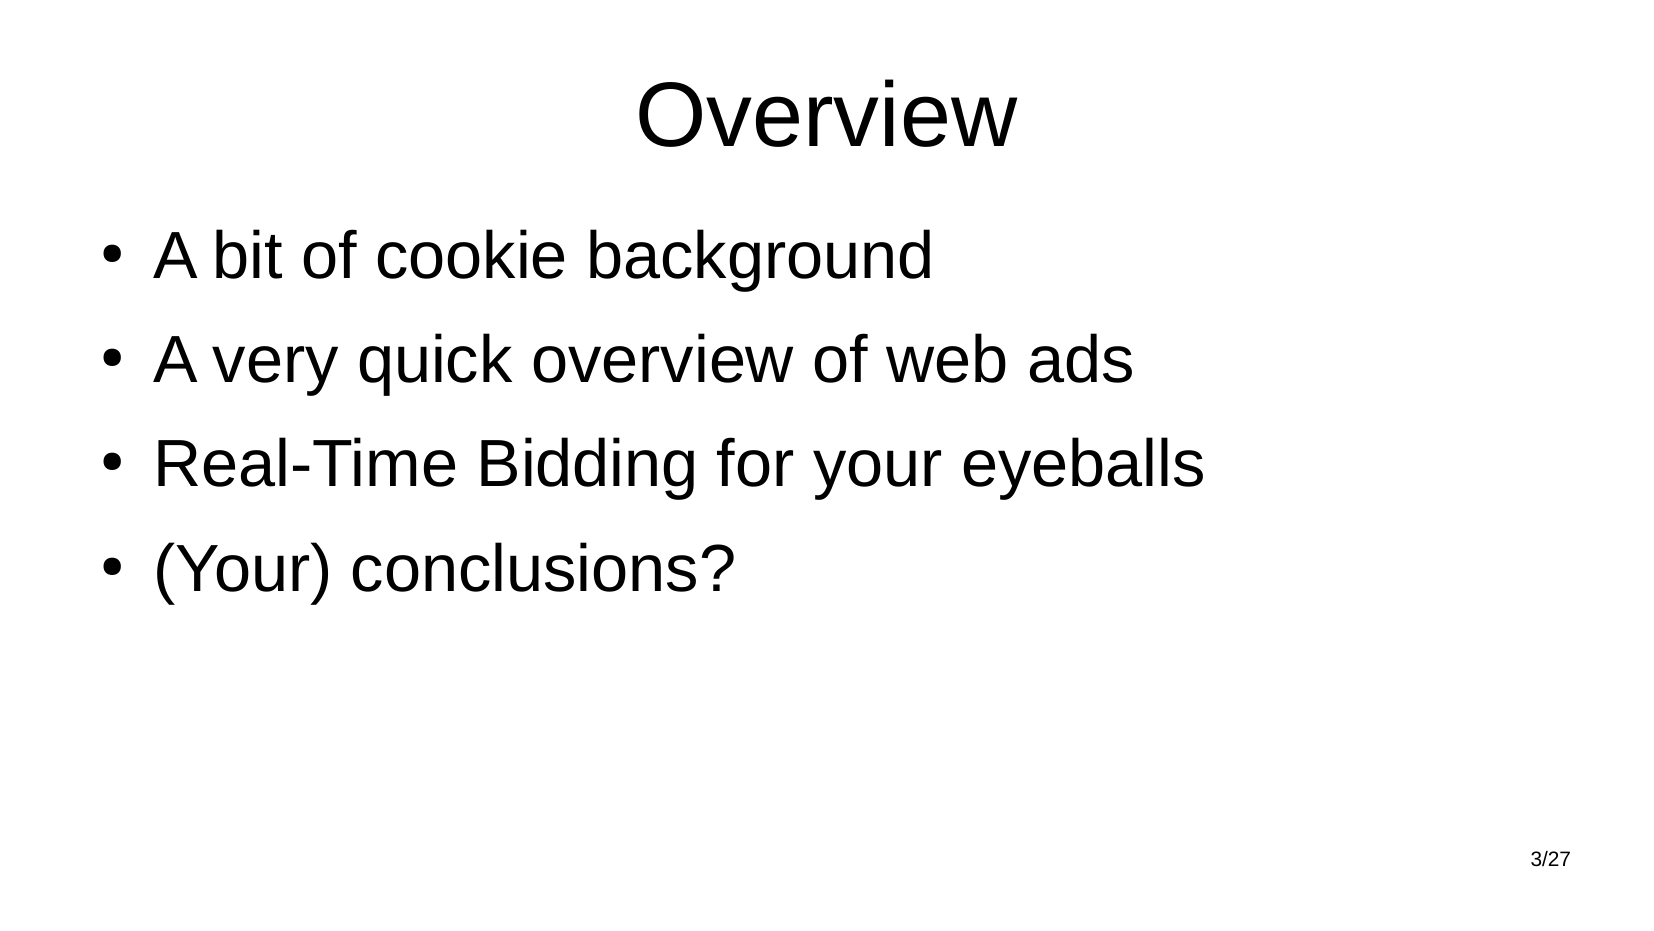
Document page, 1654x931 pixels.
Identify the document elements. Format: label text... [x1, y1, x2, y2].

list A bit of cookie background A very quick overview of web ads Real-Time Bidding for your eyeballs (Your) conclusions? [82, 217, 1571, 758]
title Overview [82, 37, 1571, 193]
